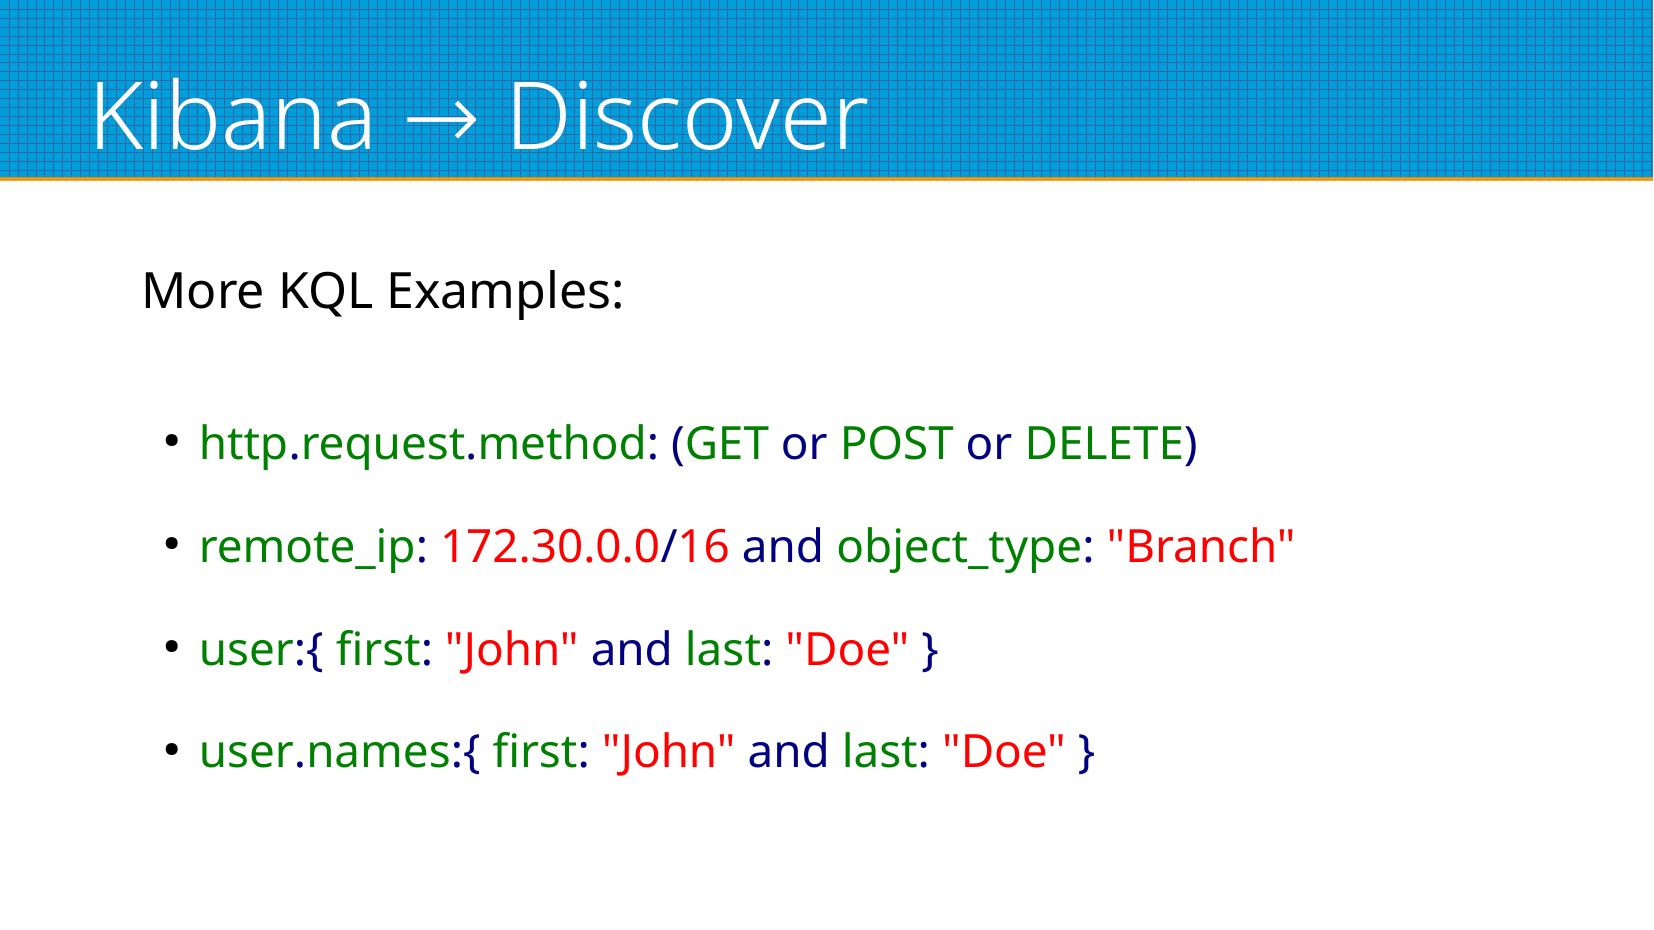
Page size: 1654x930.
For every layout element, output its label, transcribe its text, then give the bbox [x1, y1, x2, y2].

text_box http.request.method: (GET or POST or DELETE) remote_ip: 172.30.0.0/16 and object_type: "Branch" user:{ first: "John" and last: "Doe" } user.names:{ first: "John" and last: "Doe" } [157, 359, 1583, 802]
list More KQL Examples: [70, 254, 1551, 376]
title Kibana → Discover [88, 14, 1565, 178]
